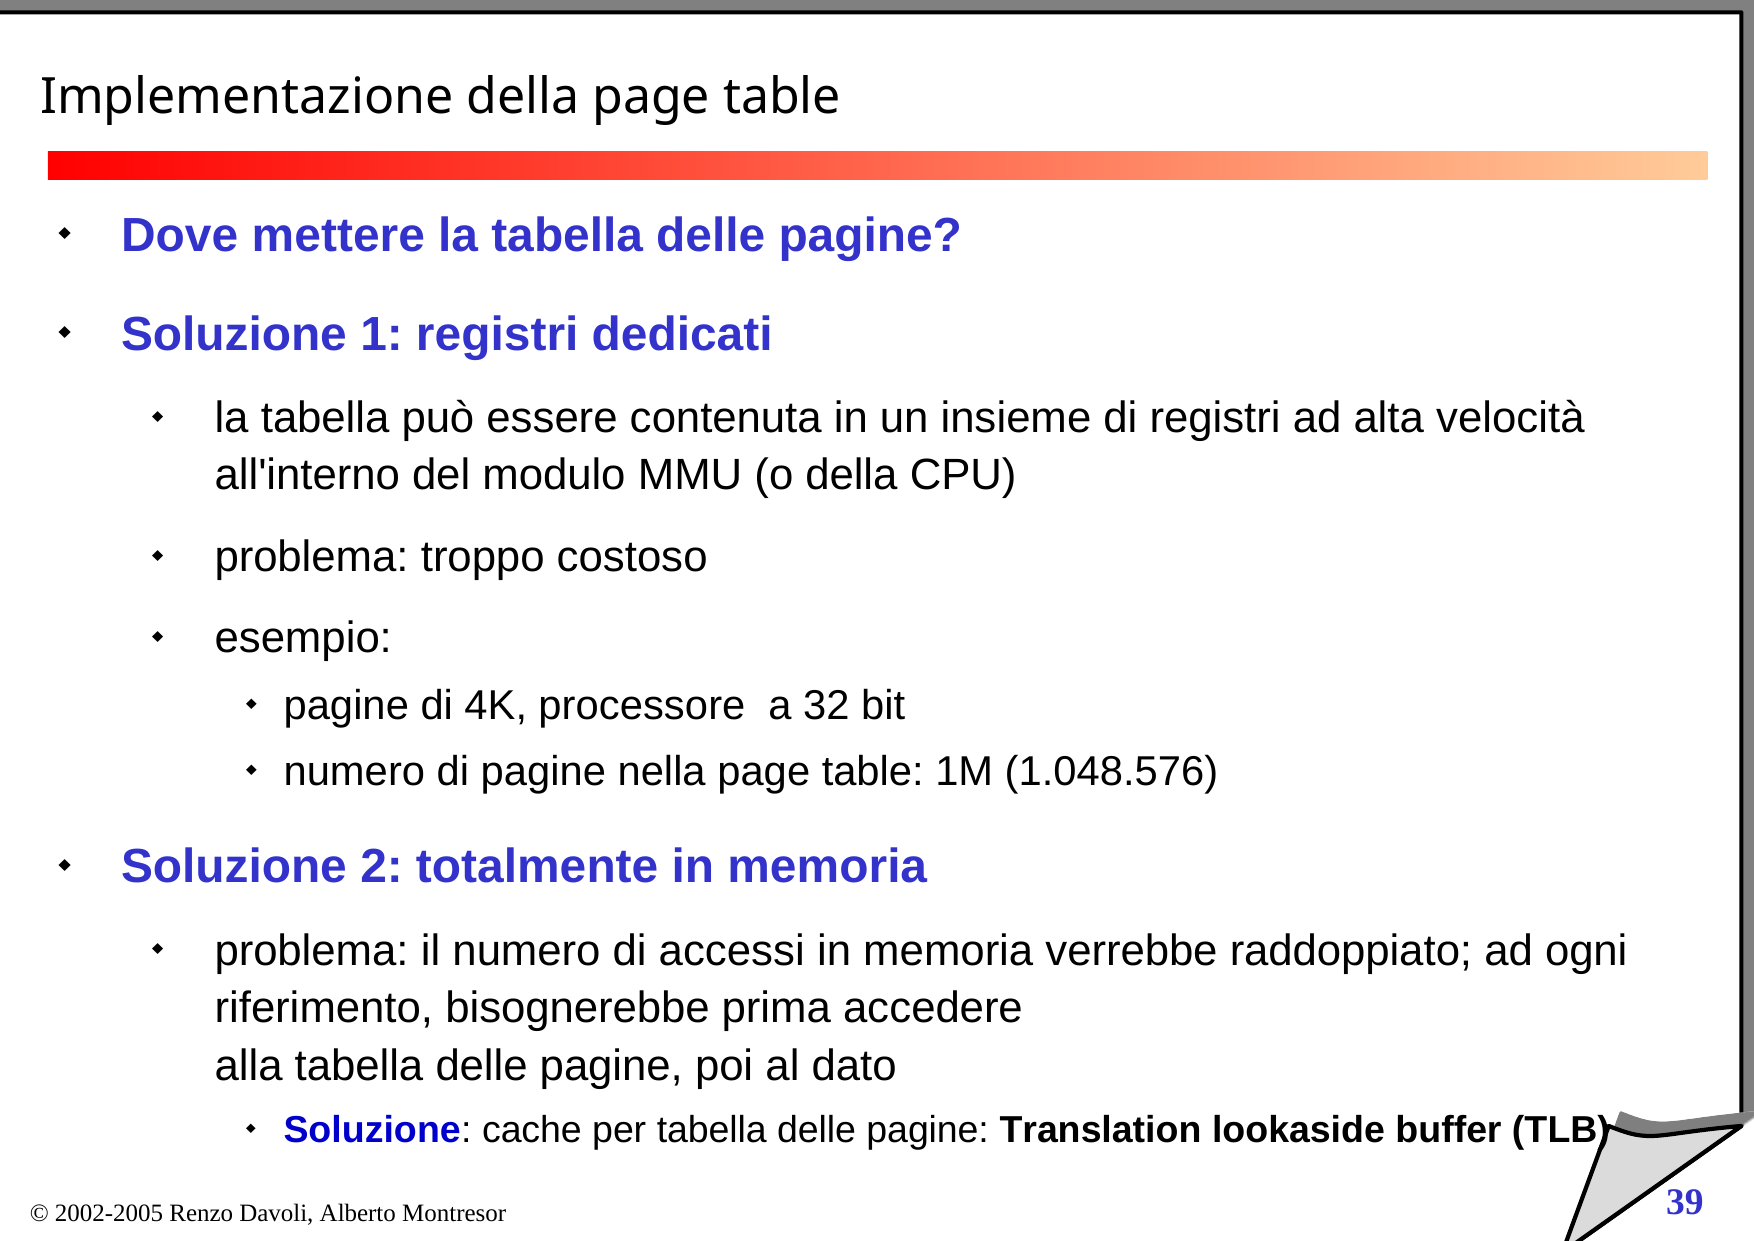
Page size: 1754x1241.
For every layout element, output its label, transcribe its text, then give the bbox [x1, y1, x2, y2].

list Dove mettere la tabella delle pagine? Soluzione 1: registri dedicati la tabella può essere contenuta in un insieme di registri ad alta velocità all'interno del modulo MMU (o della CPU) problema: troppo costoso esempio: pagine di 4K, processore a 32 bit numero di pagine nella page table: 1M (1.048.576) Soluzione 2: totalmente in memoria problema: il numero di accessi in memoria verrebbe raddoppiato; ad ogni riferimento, bisognerebbe prima accedere alla tabella delle pagine, poi al dato Soluzione: cache per tabella delle pagine: Translation lookaside buffer (TLB) [58, 206, 1696, 1179]
title Implementazione della page table [40, 49, 1714, 144]
